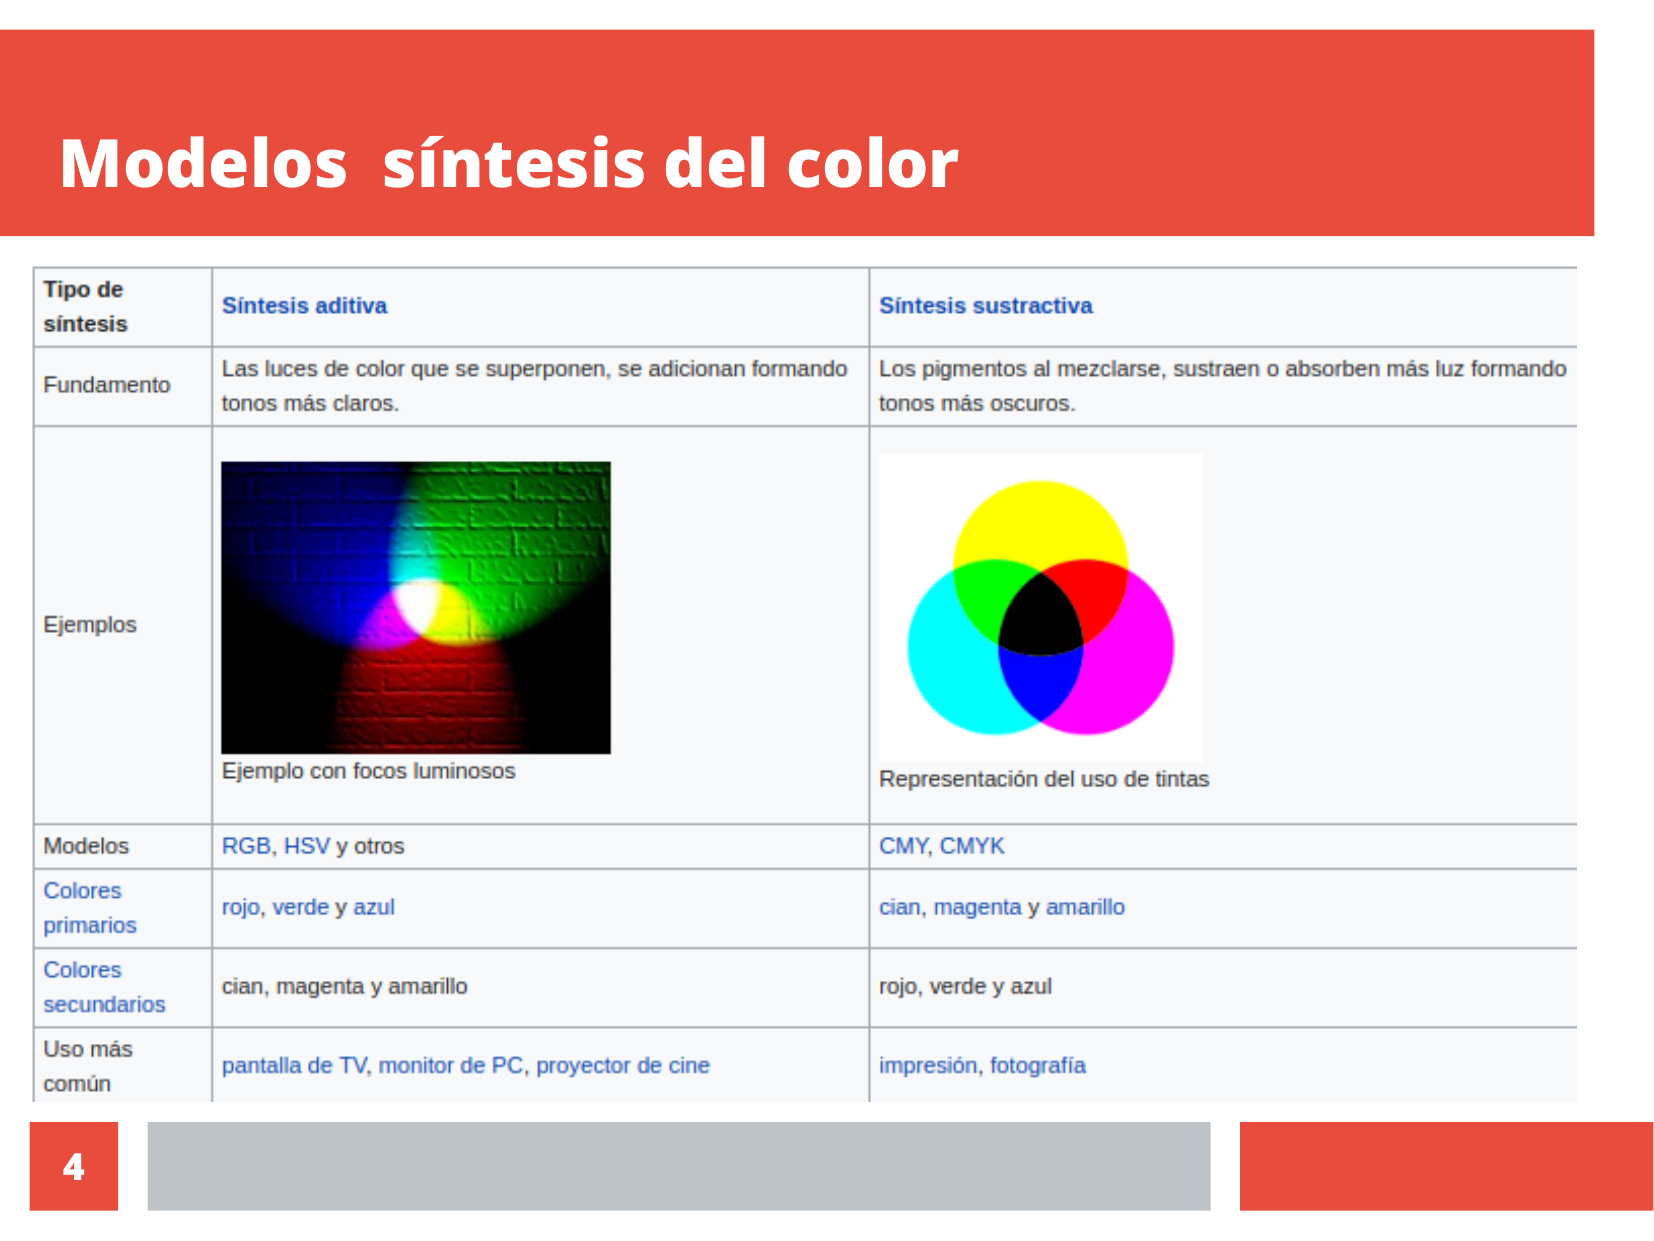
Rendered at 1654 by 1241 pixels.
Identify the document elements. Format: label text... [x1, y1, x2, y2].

title Modelos síntesis del color [59, 59, 1595, 207]
picture [23, 259, 1577, 1102]
